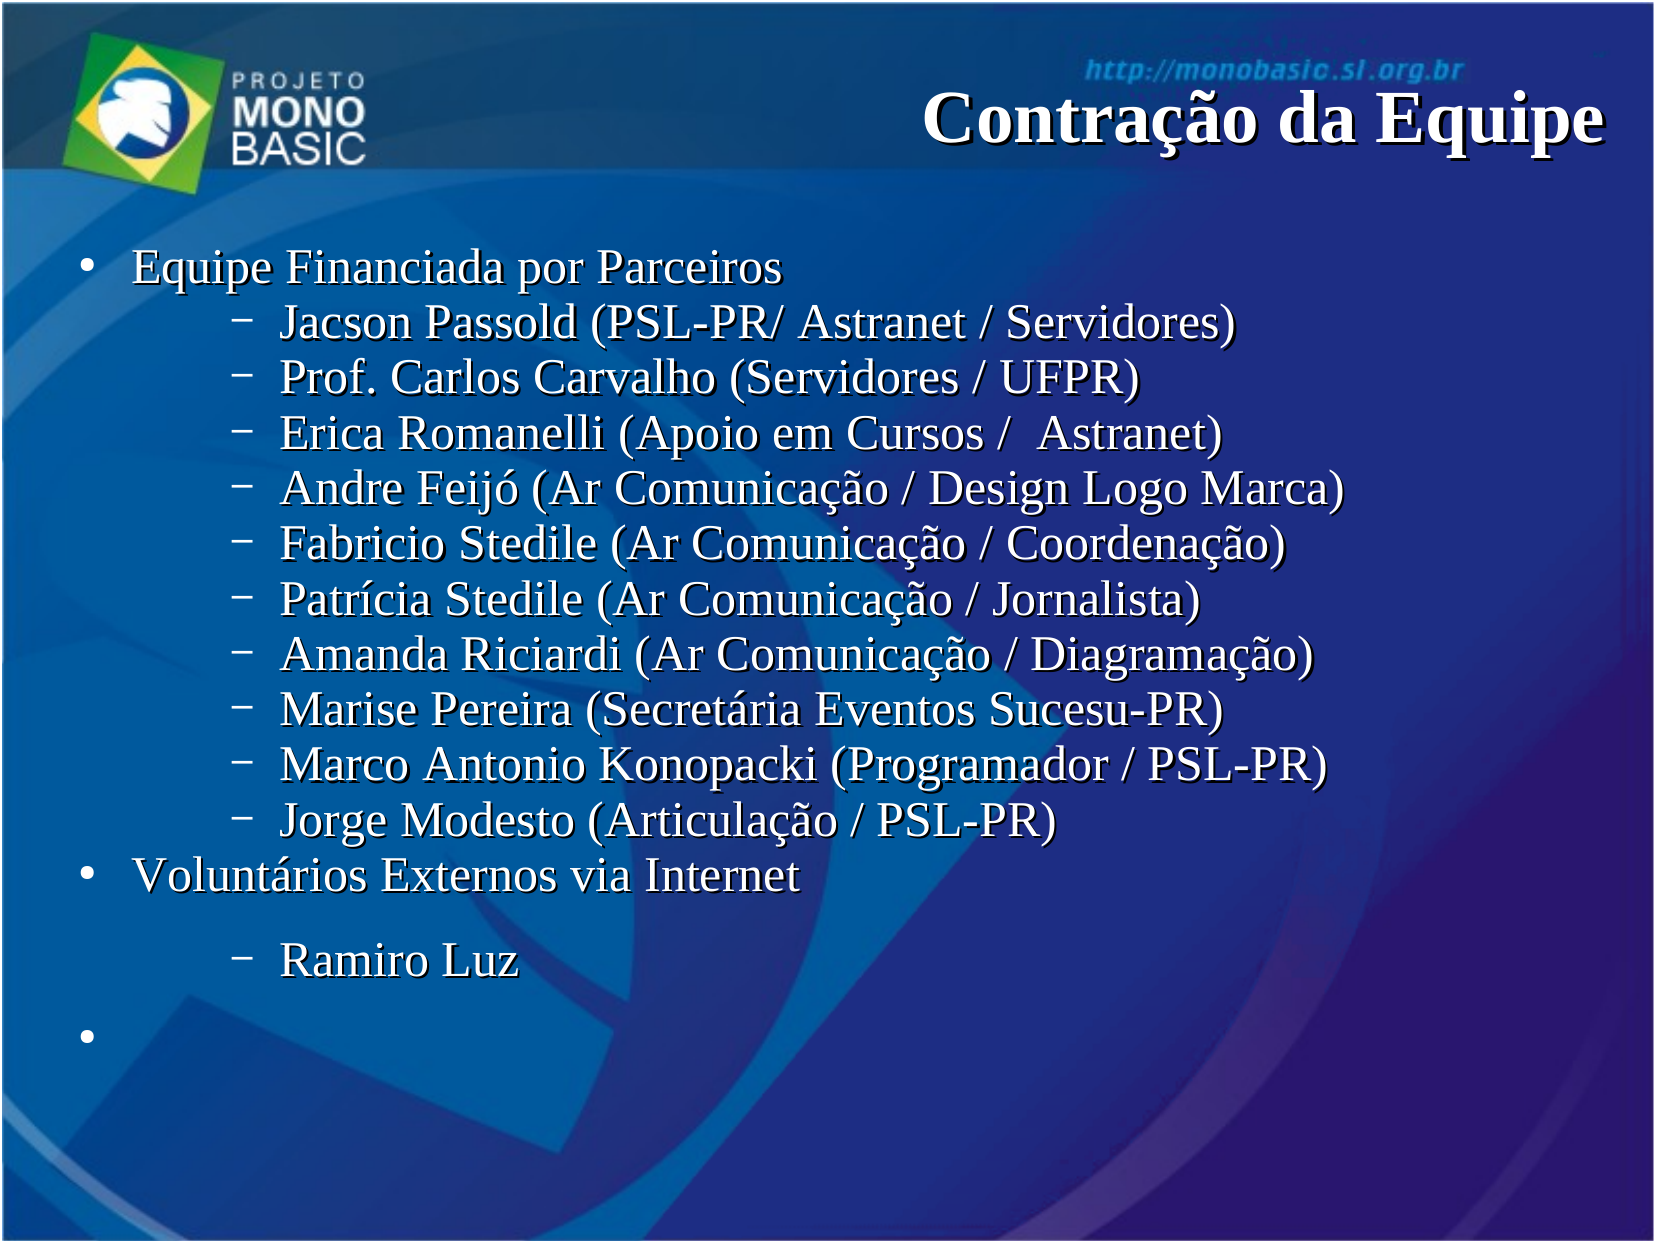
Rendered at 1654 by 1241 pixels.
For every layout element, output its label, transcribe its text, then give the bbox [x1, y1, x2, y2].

list Equipe Financiada por Parceiros Jacson Passold (PSL-PR/ Astranet / Servidores) Prof. Carlos Carvalho (Servidores / UFPR) Erica Romanelli (Apoio em Cursos / Astranet) Andre Feijó (Ar Comunicação / Design Logo Marca) Fabricio Stedile (Ar Comunicação / Coordenação) Patrícia Stedile (Ar Comunicação / Jornalista) Amanda Riciardi (Ar Comunicação / Diagramação) Marise Pereira (Secretária Eventos Sucesu-PR) Marco Antonio Konopacki (Programador / PSL-PR) Jorge Modesto (Articulação / PSL-PR) Voluntários Externos via Internet Ramiro Luz [42, 238, 1535, 1139]
title Contração da Equipe [222, 43, 1606, 191]
picture [2, 2, 1654, 1241]
